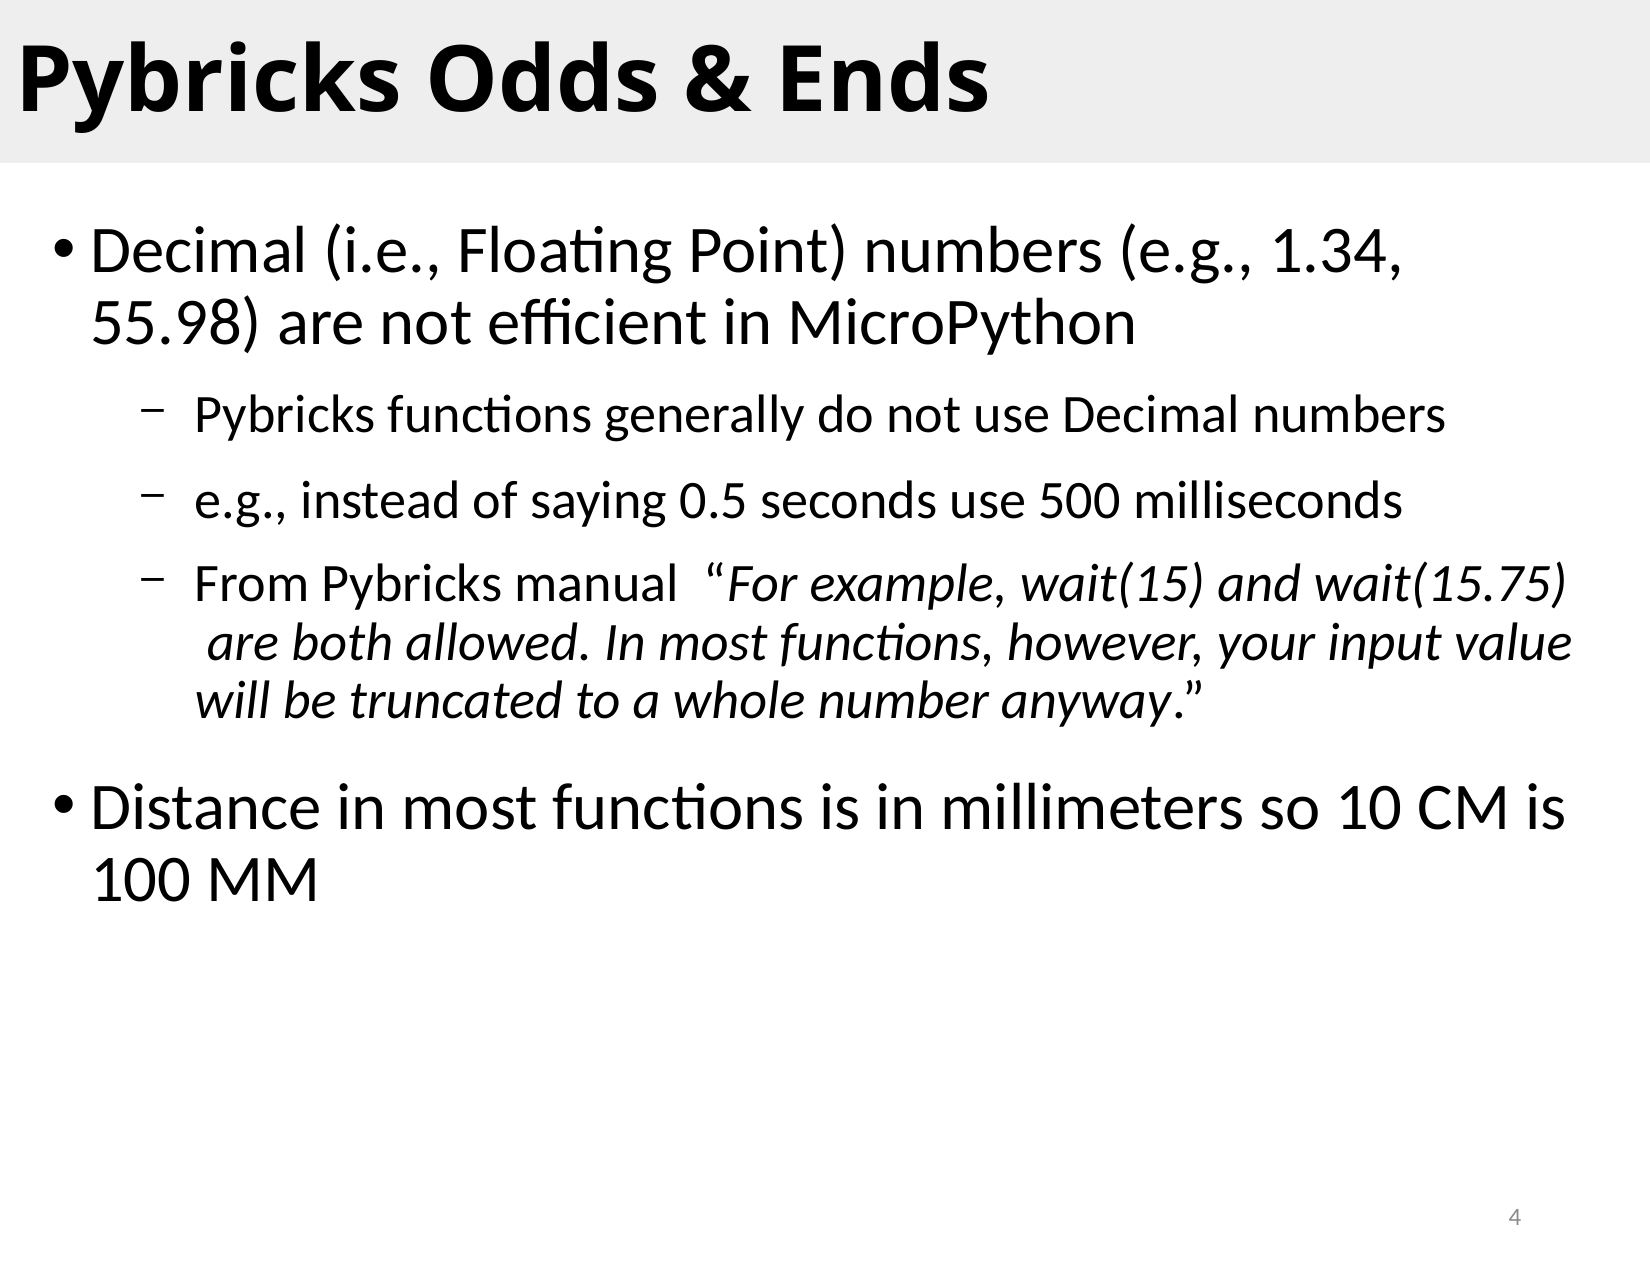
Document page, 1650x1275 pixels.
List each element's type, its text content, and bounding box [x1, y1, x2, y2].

list Decimal (i.e., Floating Point) numbers (e.g., 1.34, 55.98) are not efficient in MicroPython Pybricks functions generally do not use Decimal numbers e.g., instead of saying 0.5 seconds use 500 milliseconds From Pybricks manual “For example, wait(15) and wait(15.75) are both allowed. In most functions, however, your input value will be truncated to a whole number anyway.” Distance in most functions is in millimeters so 10 CM is 100 MM [37, 207, 1595, 1149]
title Pybricks Odds & Ends [0, 0, 1650, 163]
